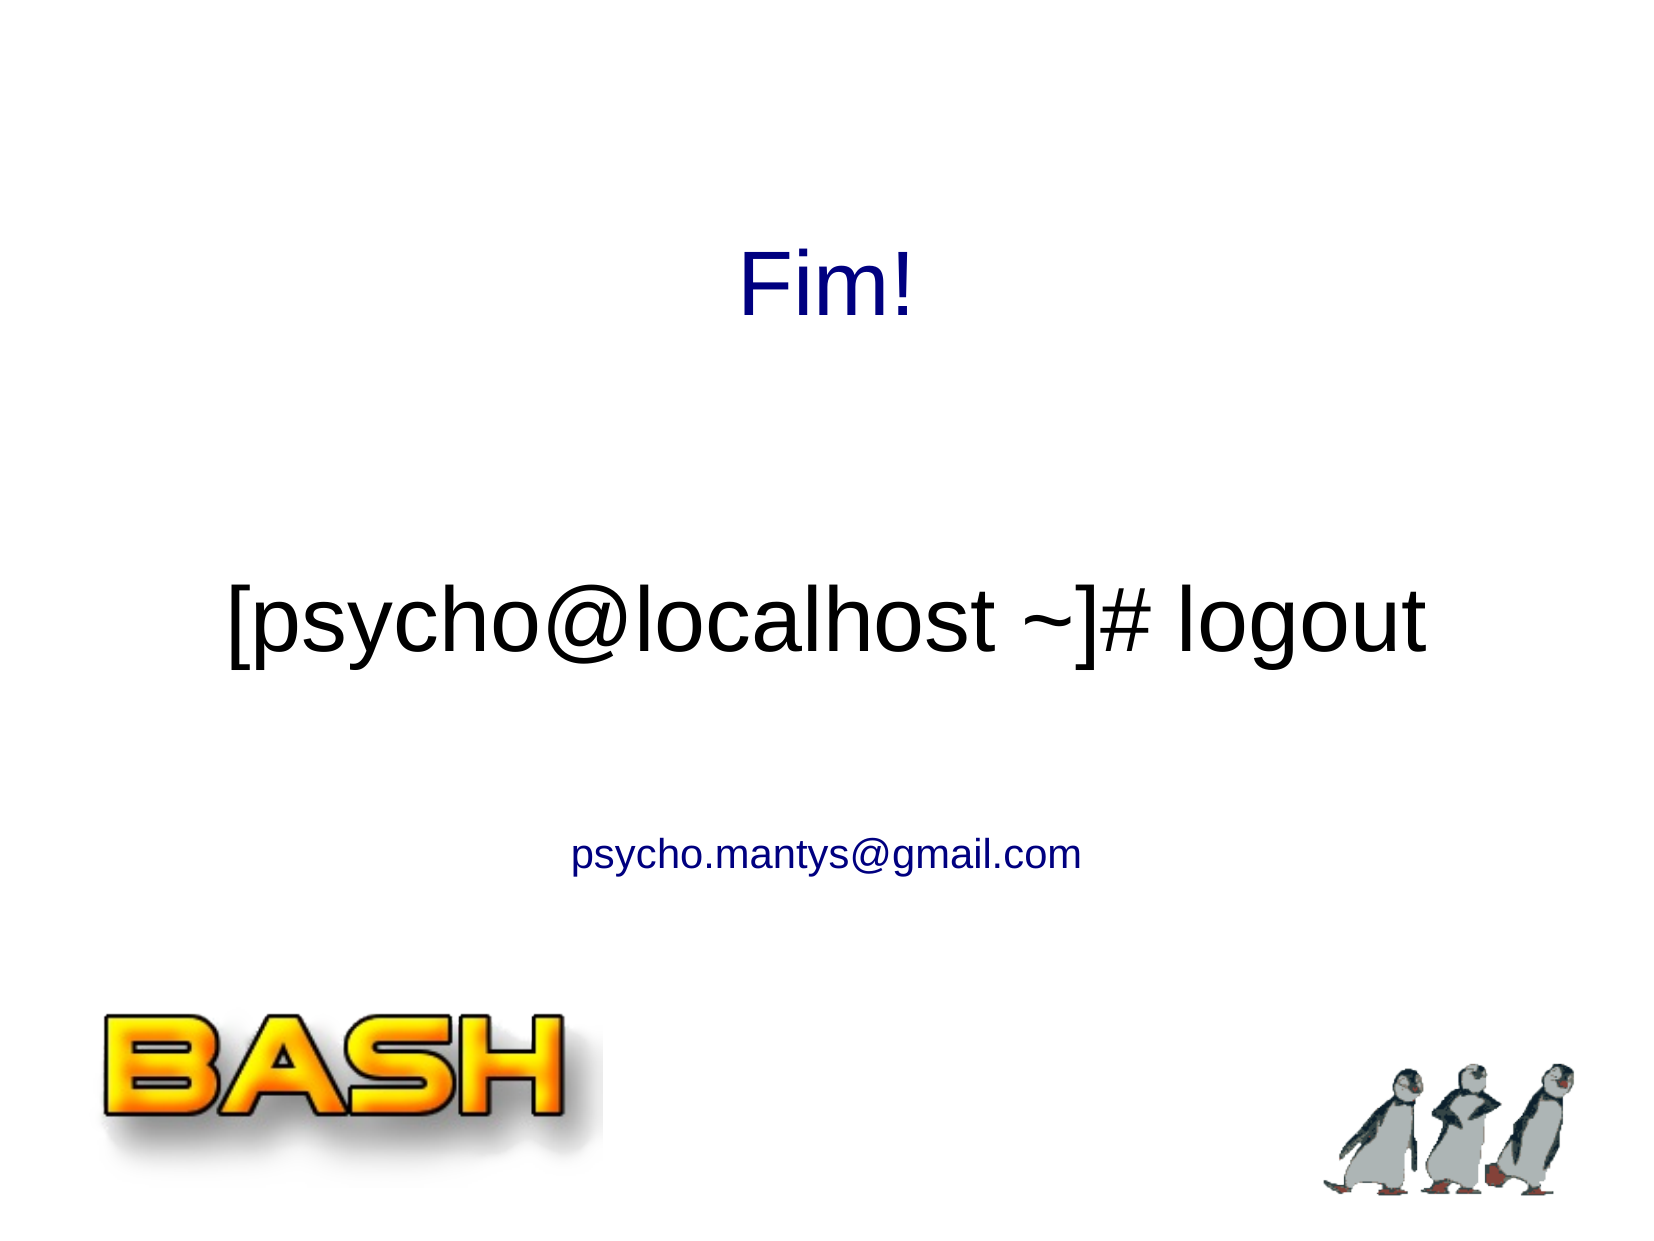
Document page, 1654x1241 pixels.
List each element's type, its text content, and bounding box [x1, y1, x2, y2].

title psycho.mantys@gmail.com [516, 797, 1137, 912]
picture [1308, 990, 1648, 1207]
picture [69, 962, 603, 1188]
title Fim! [82, 187, 1571, 380]
title [psycho@localhost ~]# logout [82, 523, 1571, 717]
